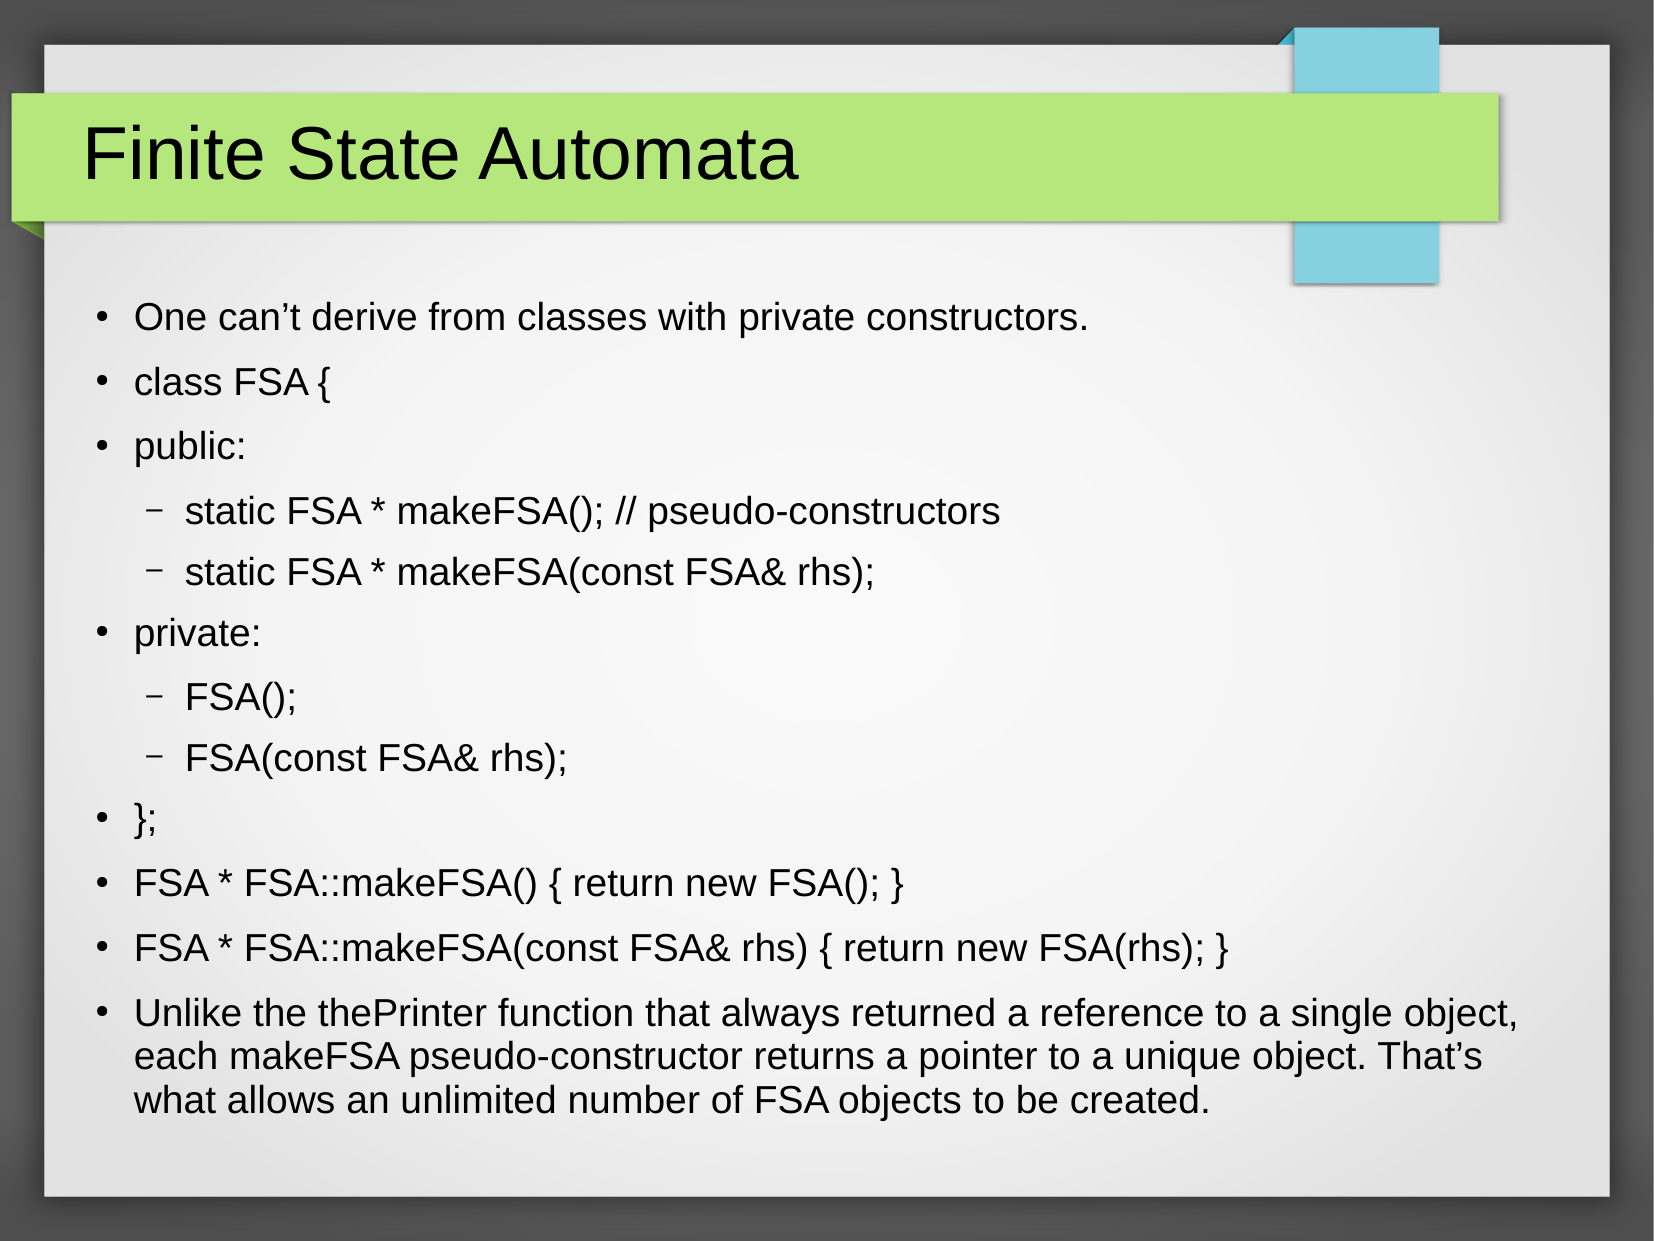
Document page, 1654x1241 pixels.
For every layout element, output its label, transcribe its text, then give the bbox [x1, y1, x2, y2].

picture [0, 0, 1654, 1241]
title Finite State Automata [82, 94, 1264, 213]
list One can’t derive from classes with private constructors. class FSA { public: static FSA * makeFSA(); // pseudo-constructors static FSA * makeFSA(const FSA& rhs); private: FSA(); FSA(const FSA& rhs); }; FSA * FSA::makeFSA() { return new FSA(); } FSA * FSA::makeFSA(const FSA& rhs) { return new FSA(rhs); } Unlike the thePrinter function that always returned a reference to a single object, each makeFSA pseudo-constructor returns a pointer to a unique object. That’s what allows an unlimited number of FSA objects to be created. [82, 295, 1571, 1130]
